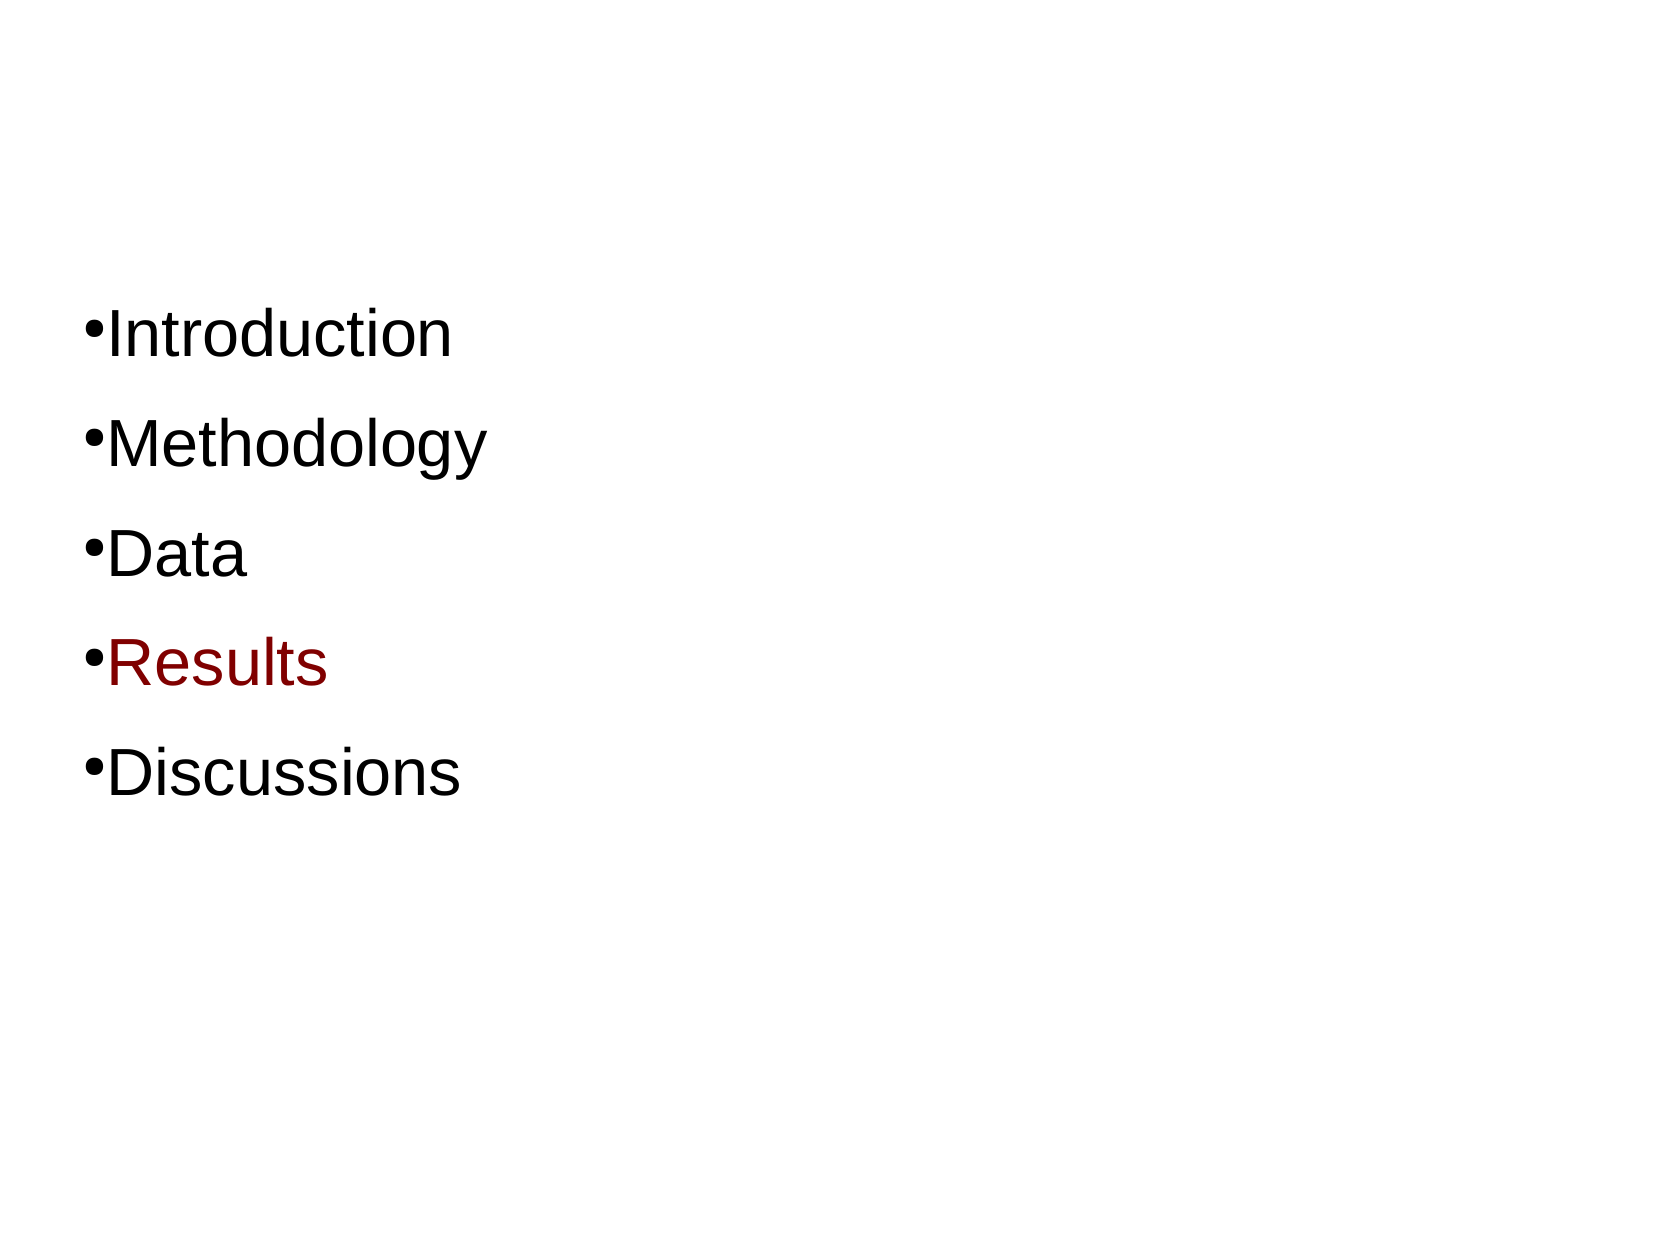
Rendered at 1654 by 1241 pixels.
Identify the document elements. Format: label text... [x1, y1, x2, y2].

list Introduction Methodology Data Results Discussions [82, 290, 1571, 1010]
